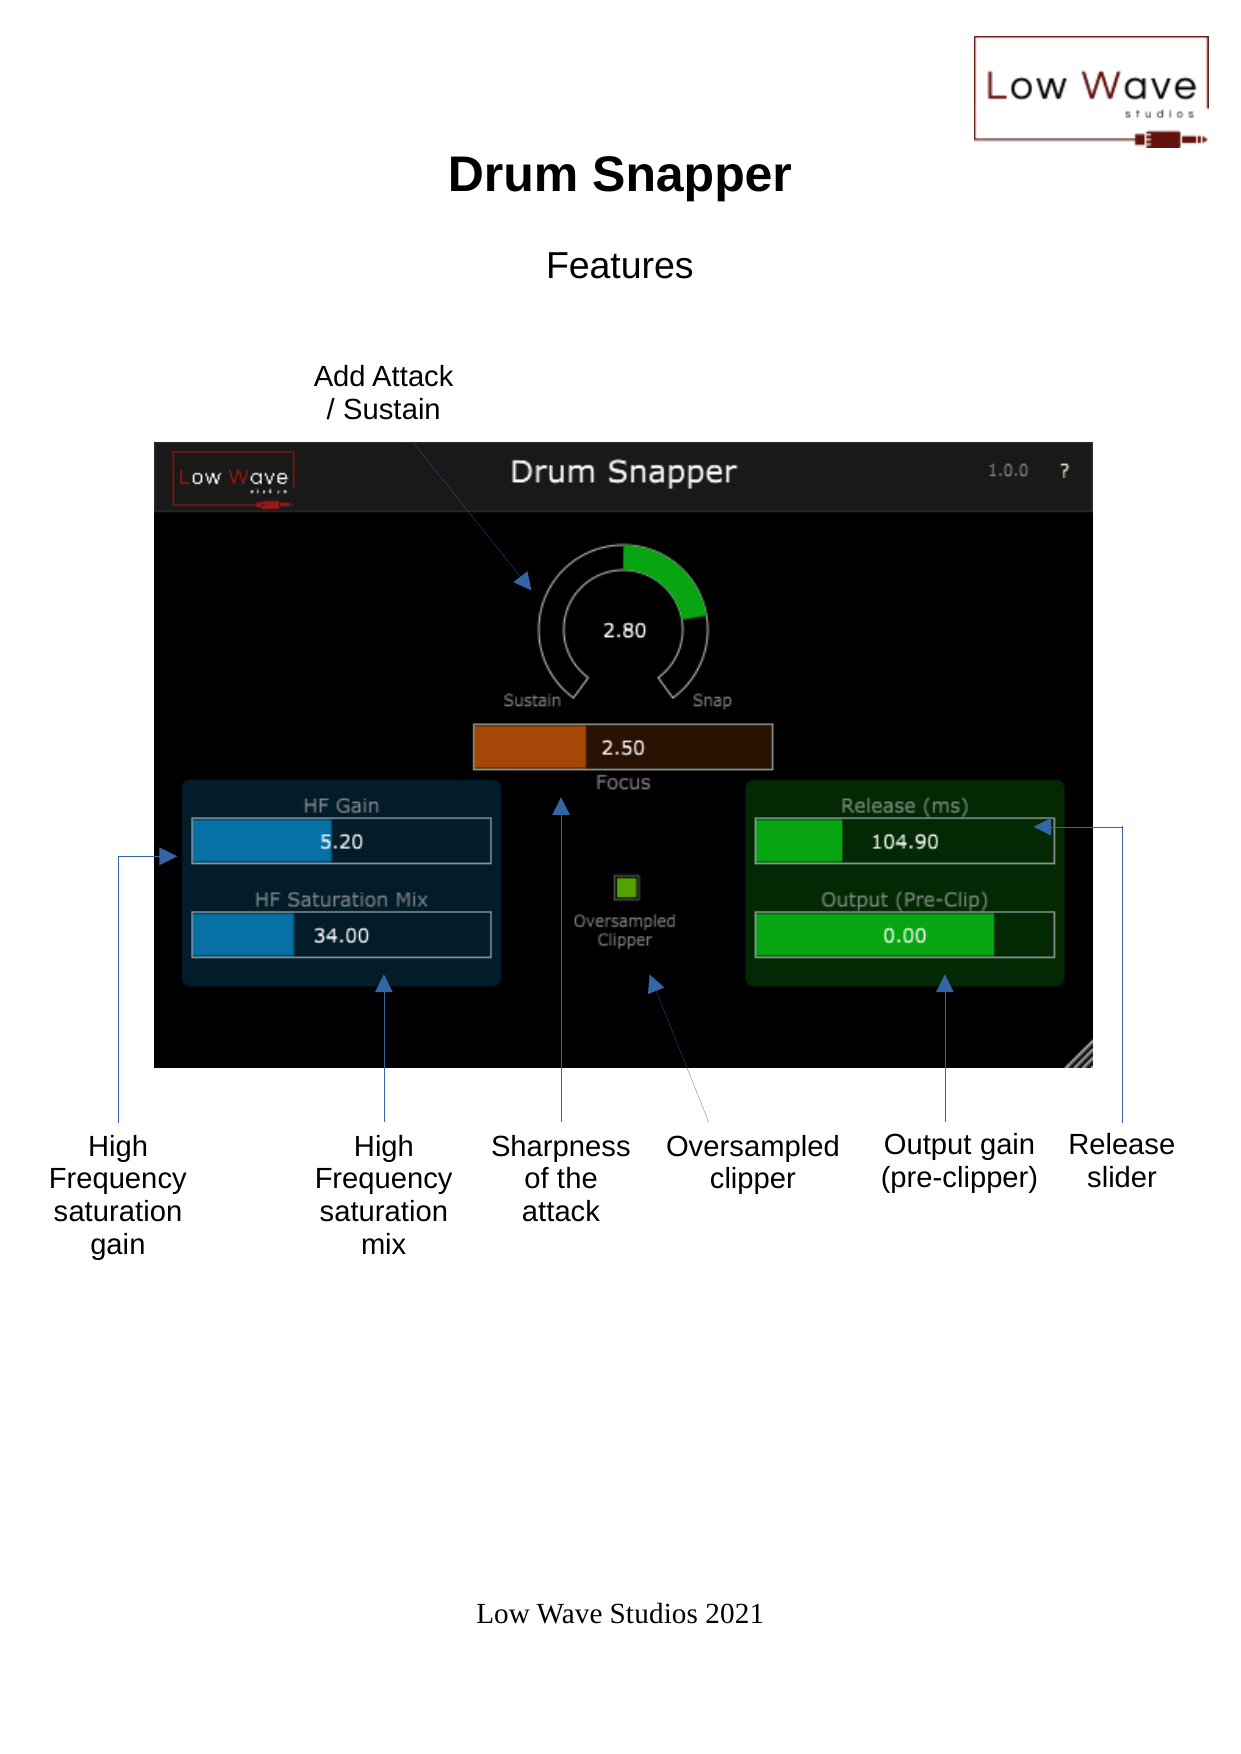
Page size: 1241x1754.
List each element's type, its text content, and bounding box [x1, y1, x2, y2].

text_box Release slider [1063, 1120, 1211, 1300]
text_box Add Attack / Sustain [295, 352, 473, 532]
picture [974, 36, 1209, 148]
text_box Sharpness of the attack [473, 1122, 649, 1301]
text_box Oversampled clipper [649, 1122, 857, 1301]
text_box Output gain (pre-clipper) [856, 1120, 1063, 1300]
text_box High Frequency saturation mix [295, 1122, 473, 1301]
text_box High Frequency saturation gain [29, 1122, 207, 1301]
title Drum Snapper Features [61, 69, 1179, 363]
picture [154, 442, 1093, 1068]
